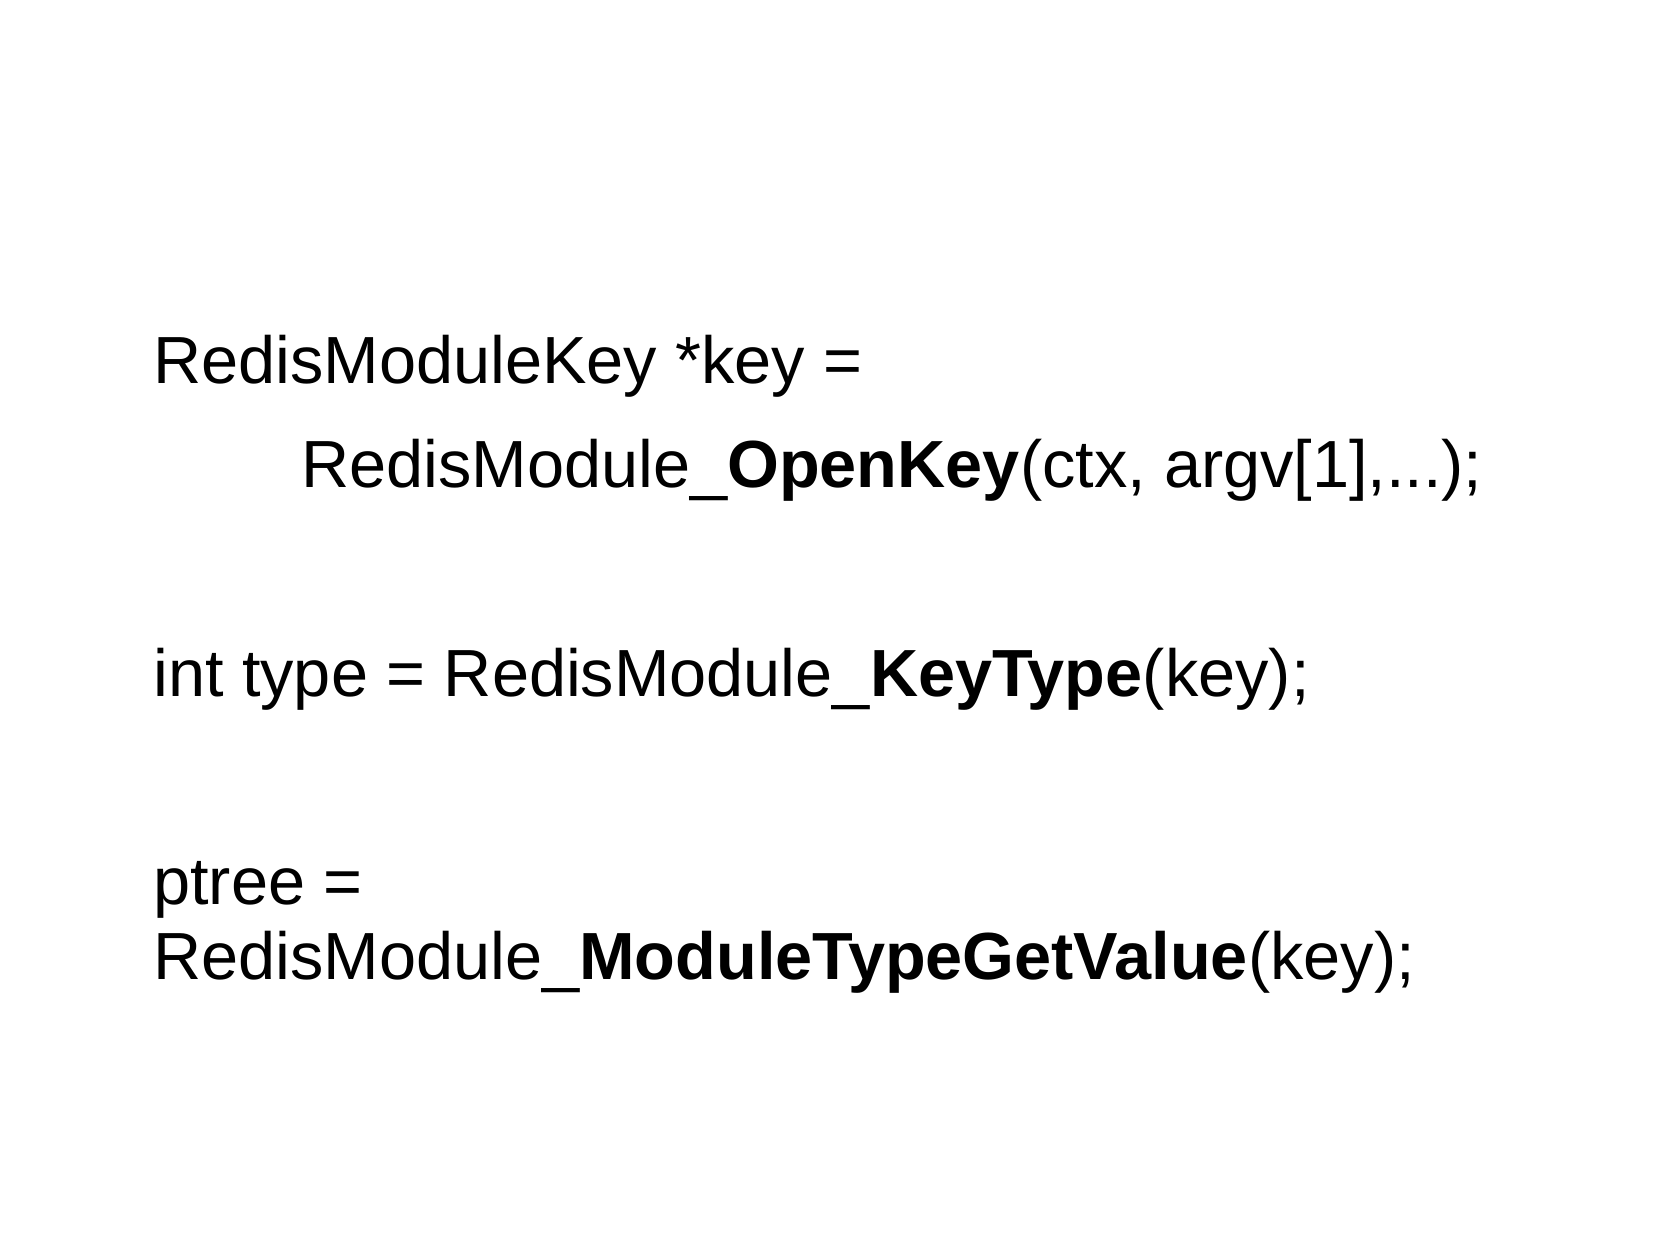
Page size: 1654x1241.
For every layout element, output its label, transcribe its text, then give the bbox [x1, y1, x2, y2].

list RedisModuleKey *key = RedisModule_OpenKey(ctx, argv[1],...); int type = RedisModule_KeyType(key); ptree = RedisModule_ModuleTypeGetValue(key); [82, 114, 1571, 990]
